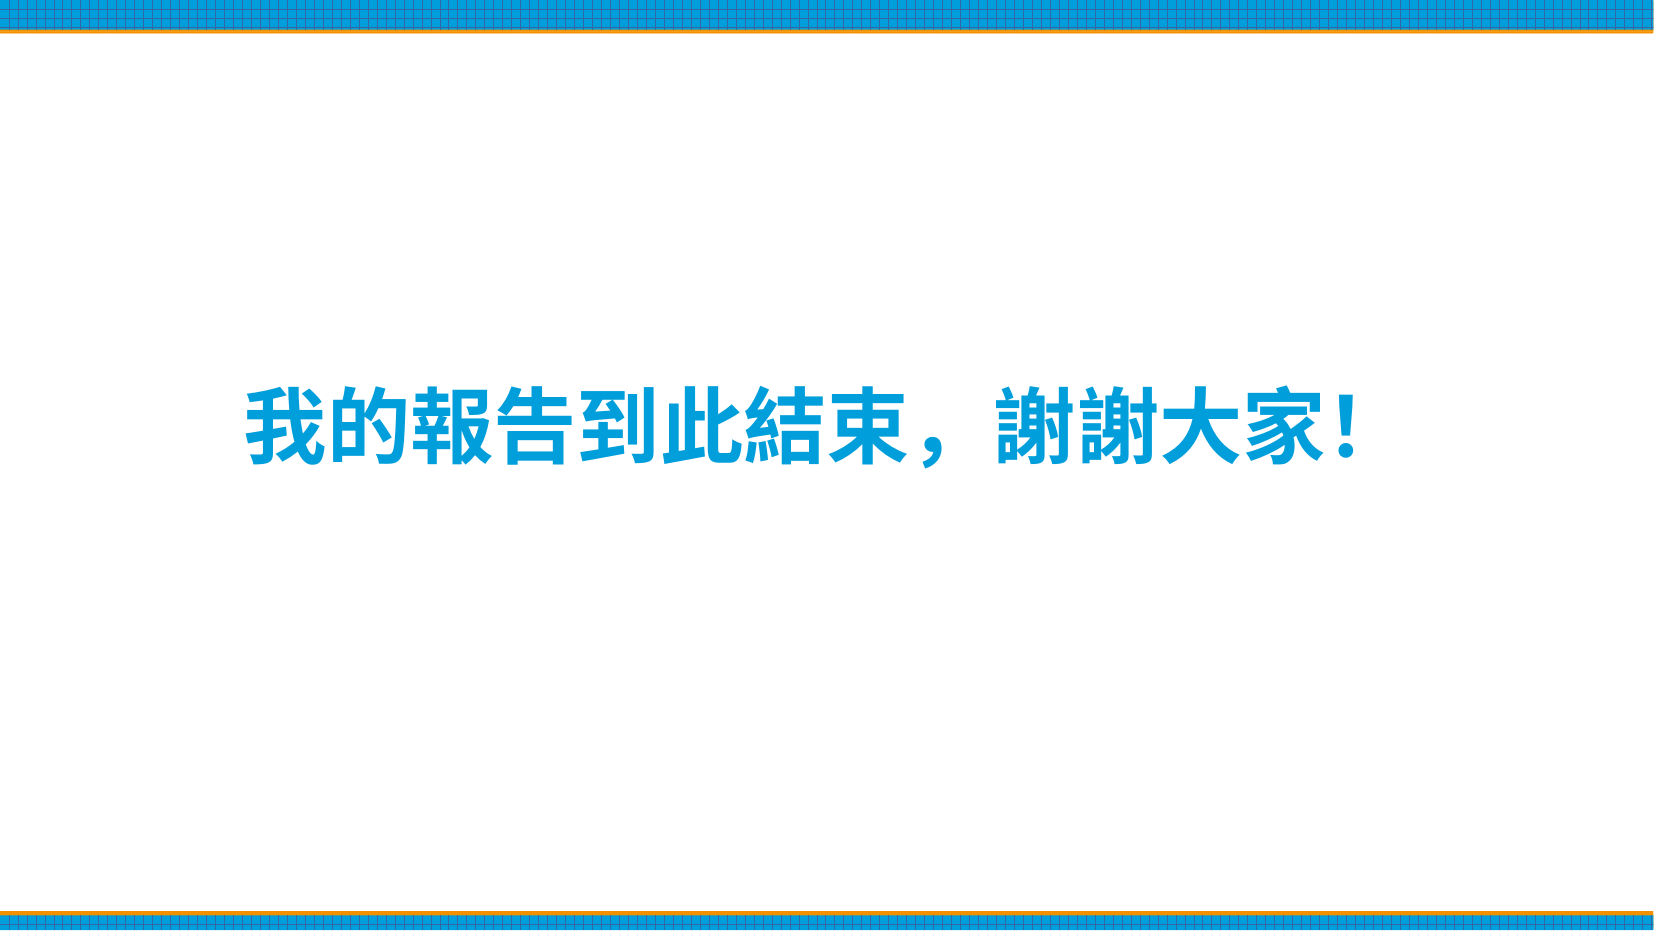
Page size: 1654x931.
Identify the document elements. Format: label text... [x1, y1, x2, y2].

subtitle 我的報告到此結束，謝謝大家！ [88, 44, 1565, 798]
